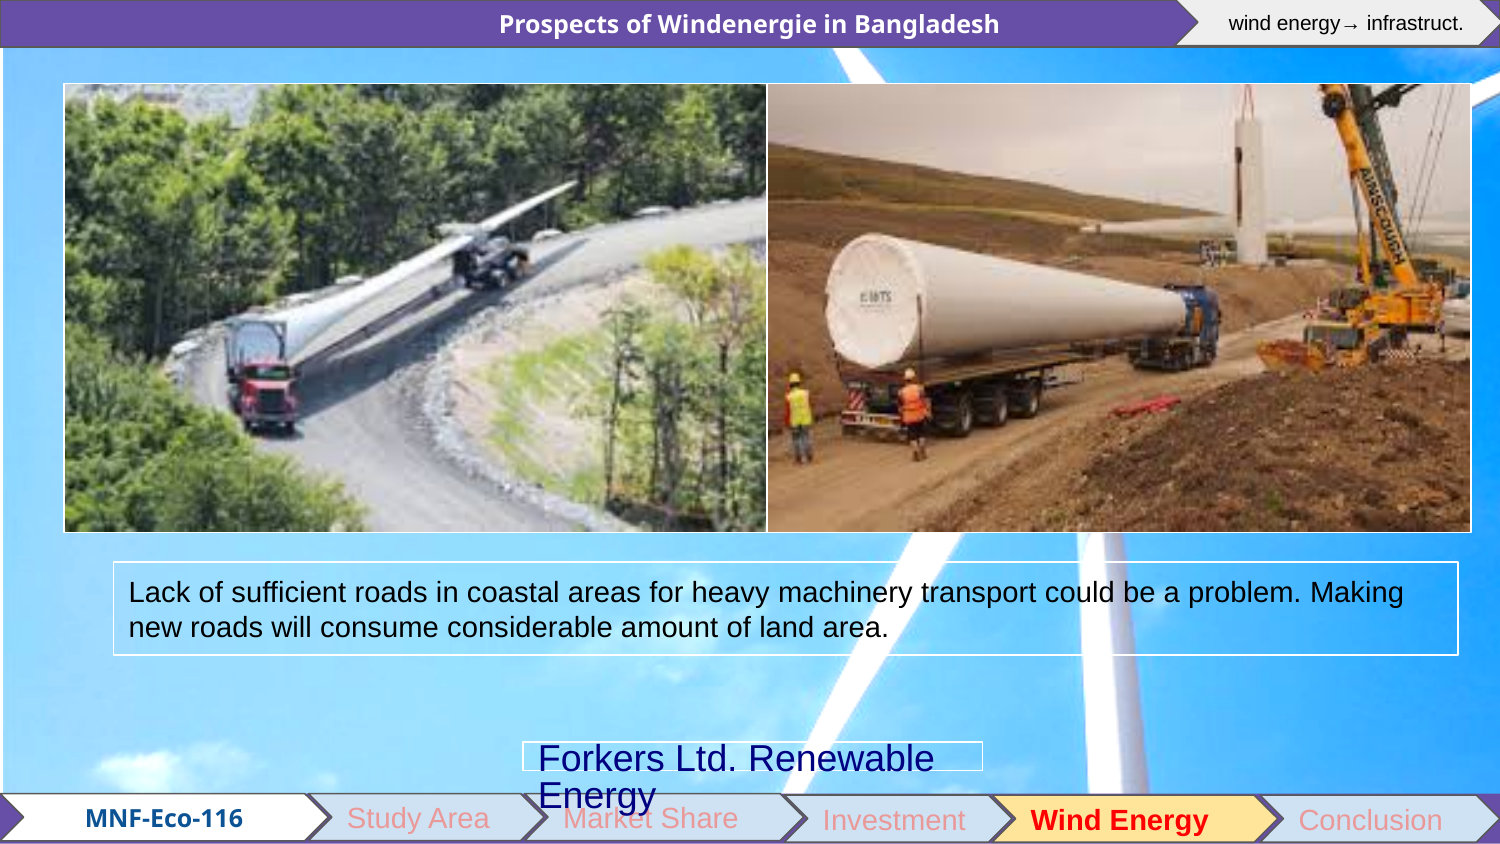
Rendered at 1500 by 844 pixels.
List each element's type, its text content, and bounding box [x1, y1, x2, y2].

text_box Conclusion [1259, 795, 1500, 843]
text_box Forkers Ltd. Renewable Energy [522, 741, 983, 771]
picture [2, 48, 1500, 793]
text_box Market Share [524, 793, 804, 841]
text_box Wind Energy [992, 795, 1278, 843]
text_box Market Share [633, 793, 645, 813]
text_box wind energy→ infrastruct. [1174, 0, 1500, 46]
text_box [0, 795, 22, 839]
text_box Investment [784, 795, 1013, 843]
text_box Study Area [308, 793, 545, 841]
text_box Prospects of Windenergie in Bangladesh [0, 0, 1500, 48]
text_box Lack of sufficient roads in coastal areas for heavy machinery transport could be a problem. Making new roads will consume considerable amount of land area. [113, 562, 1459, 655]
text_box MNF-Eco-116 [0, 793, 329, 841]
text_box [0, 793, 1500, 844]
